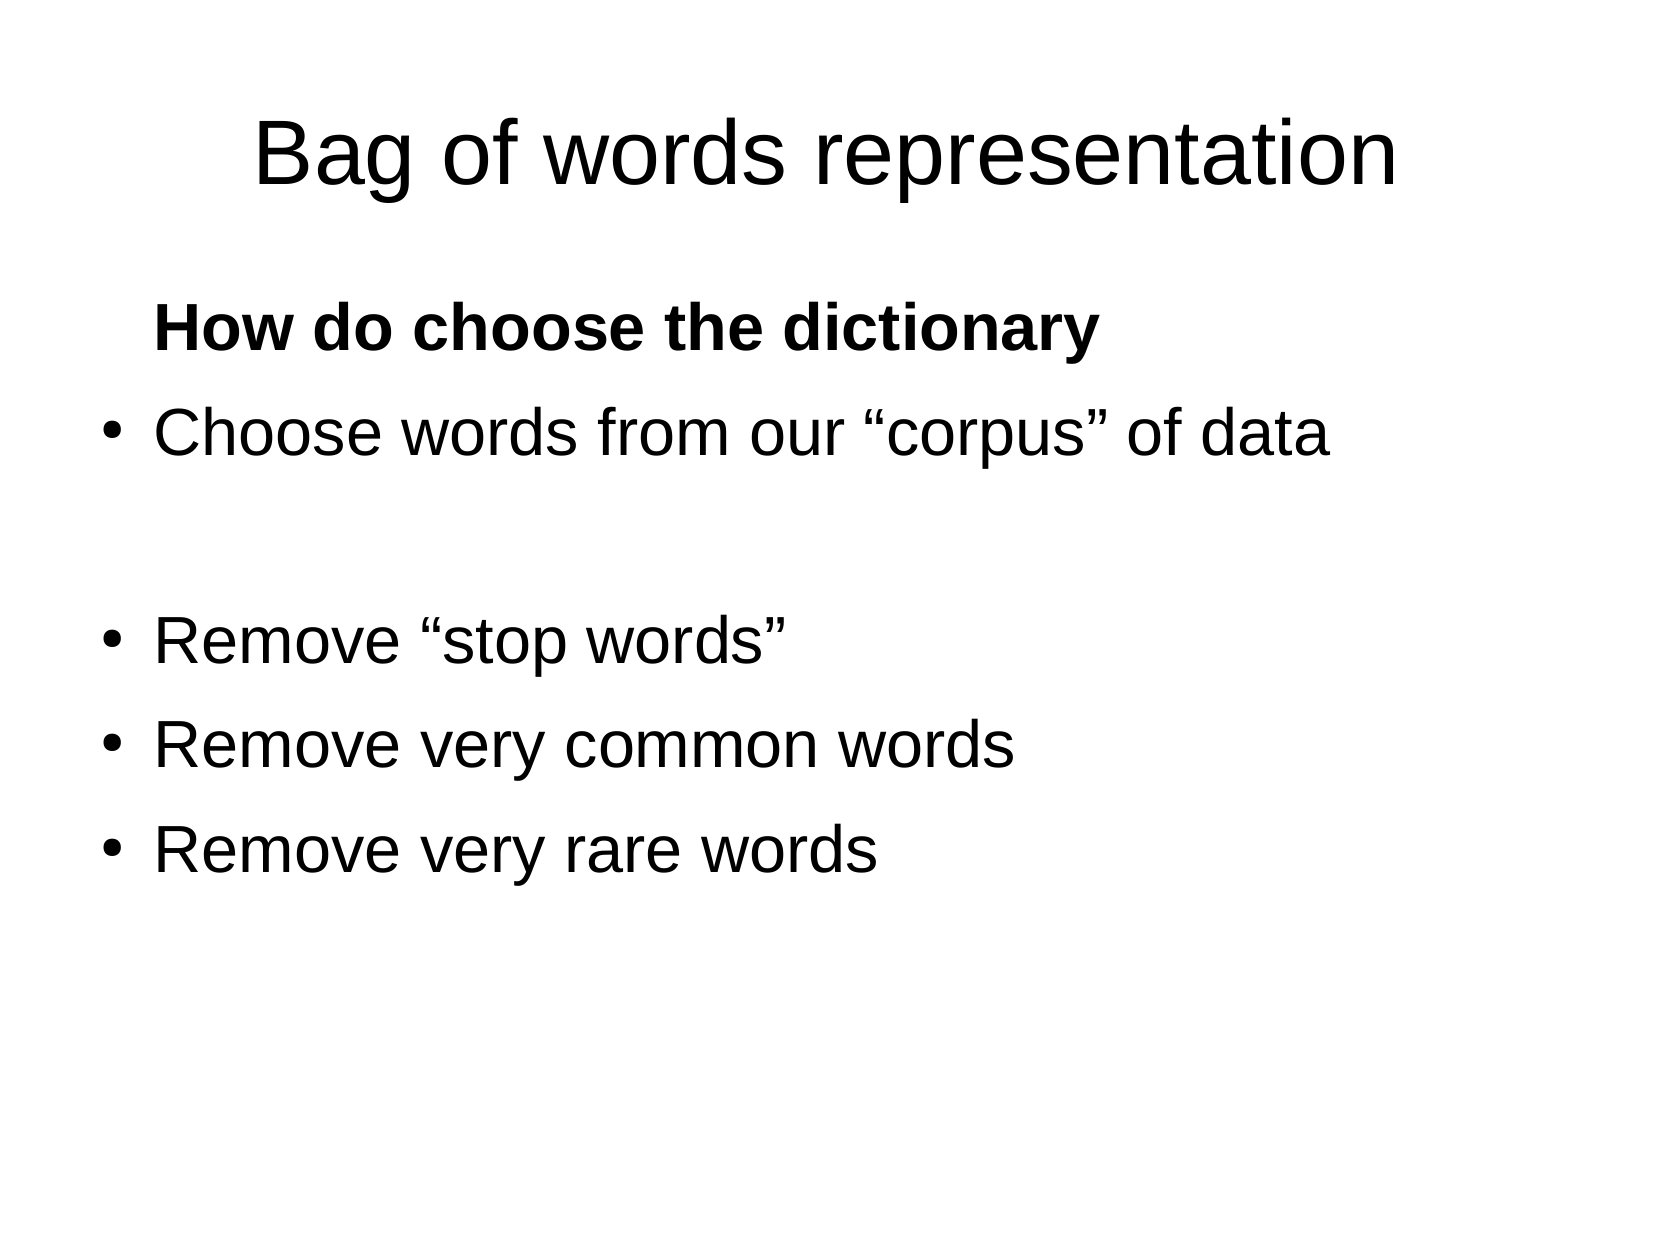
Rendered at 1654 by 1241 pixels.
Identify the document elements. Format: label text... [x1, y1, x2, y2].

list How do choose the dictionary Choose words from our “corpus” of data Remove “stop words” Remove very common words Remove very rare words [82, 290, 1538, 1010]
title Bag of words representation [82, 49, 1571, 257]
